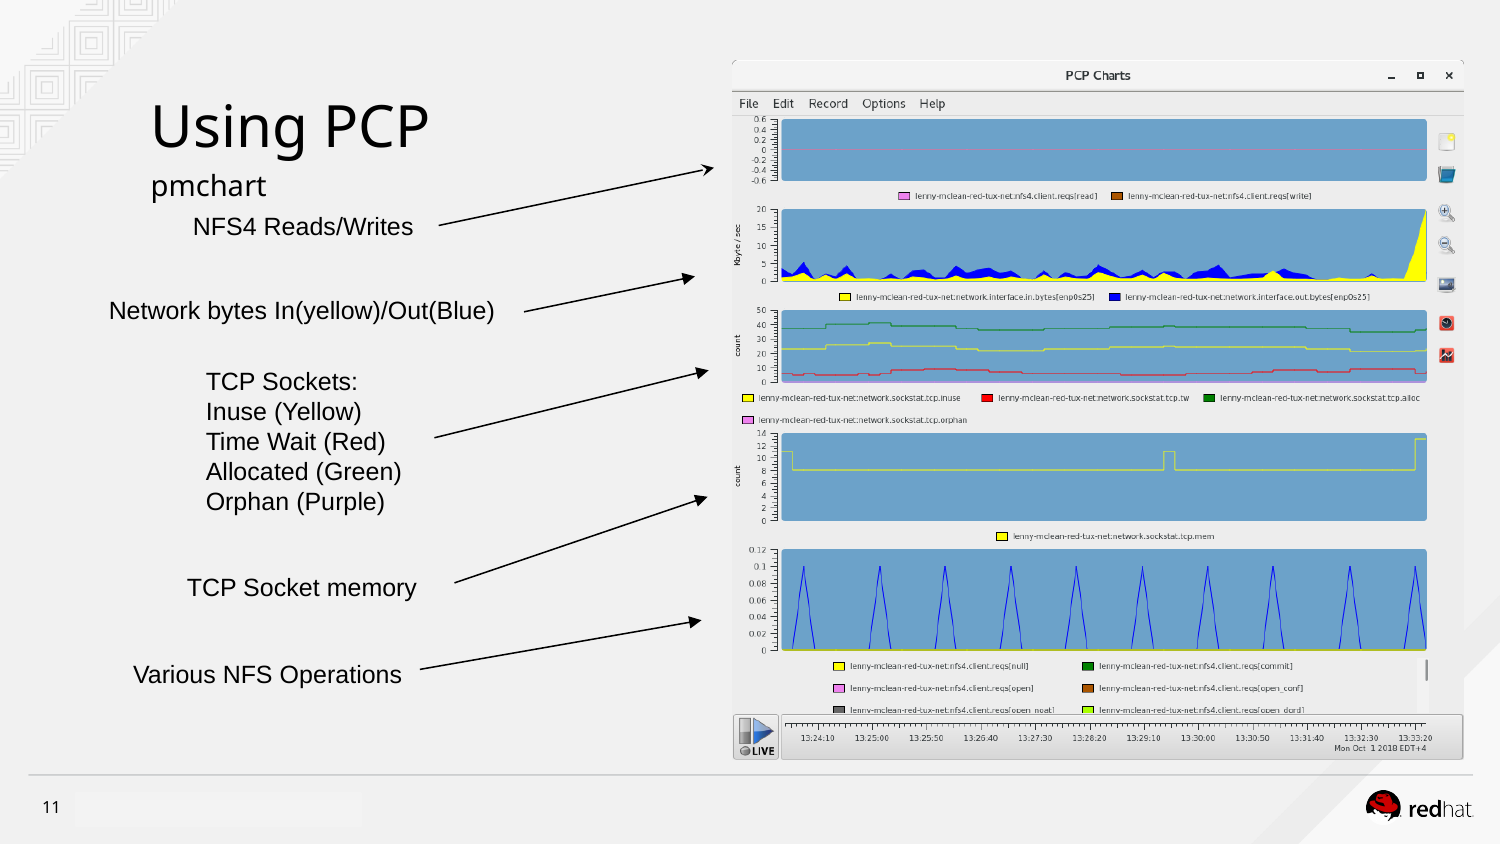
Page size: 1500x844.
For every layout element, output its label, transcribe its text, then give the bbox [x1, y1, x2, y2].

picture [439, 218, 465, 224]
picture [0, 0, 1500, 844]
text_box TCP Socket memory [171, 556, 455, 609]
text_box NFS4 Reads/Writes [167, 218, 439, 252]
title Using PCP [135, 0, 1365, 152]
subtitle pmchart [135, 152, 1365, 218]
text_box TCP Sockets: Inuse (Yellow) Time Wait (Red) Allocated (Green) Orphan (Purple) [190, 350, 474, 545]
text_box Network bytes In(yellow)/Out(Blue) [93, 279, 525, 344]
slide_number <number> [16, 776, 77, 842]
text_box Various NFS Operations [118, 643, 420, 696]
